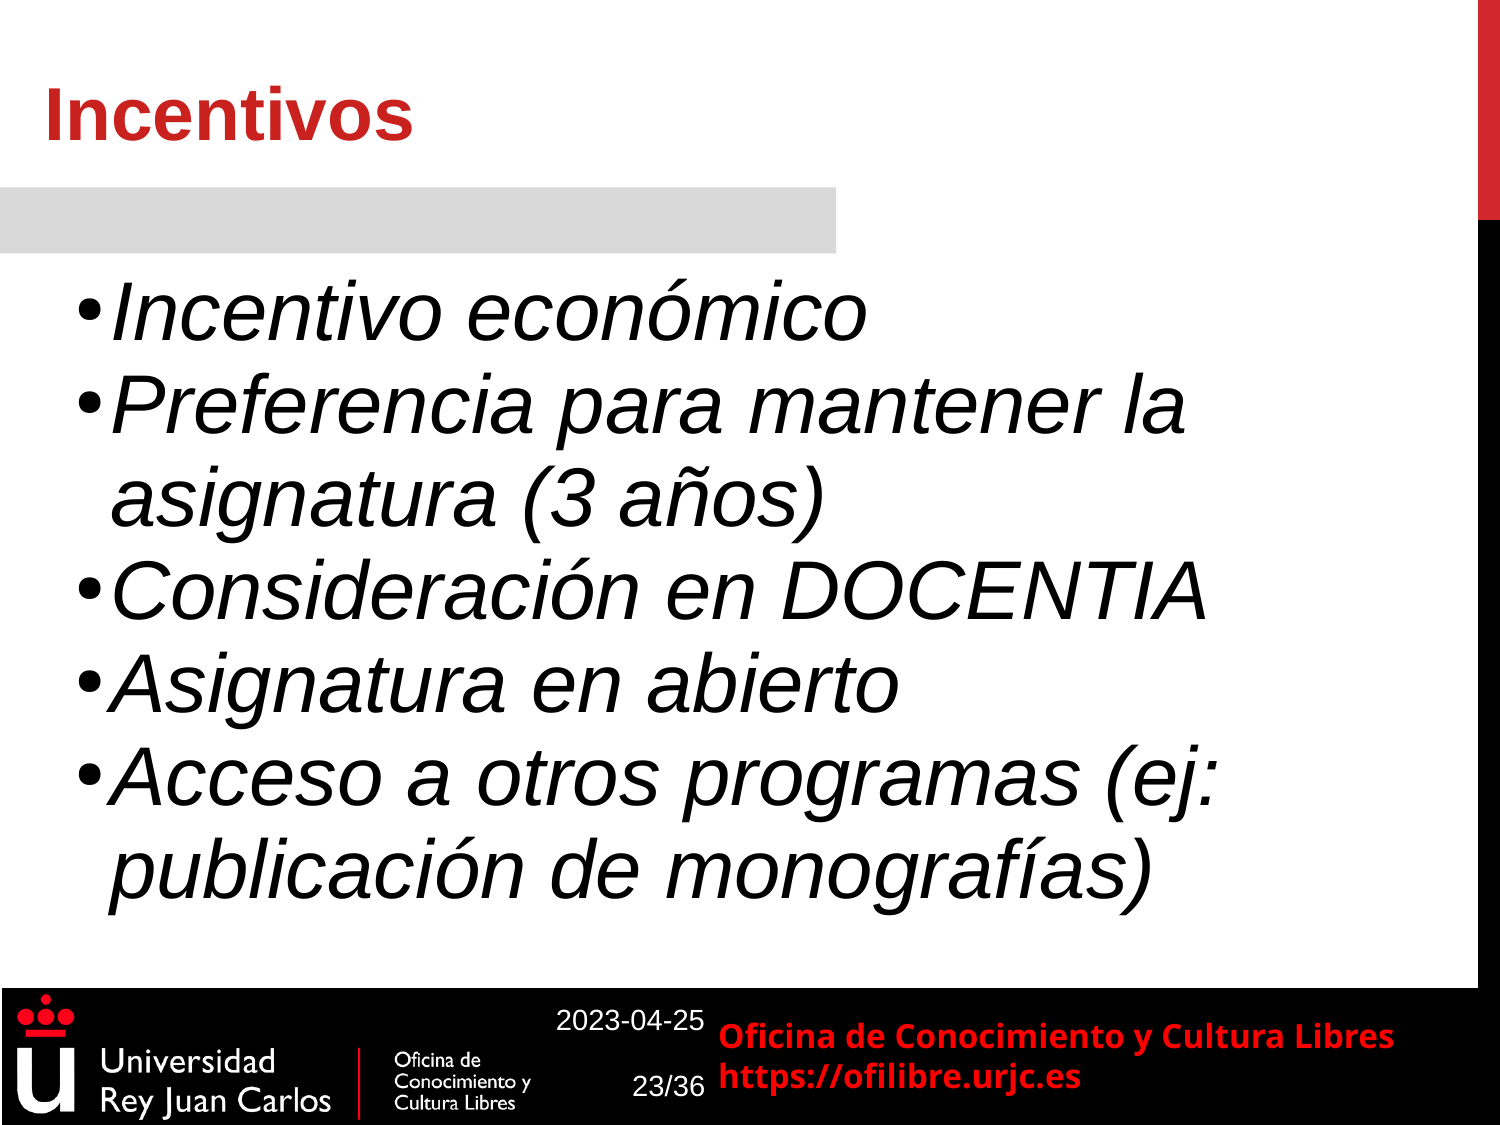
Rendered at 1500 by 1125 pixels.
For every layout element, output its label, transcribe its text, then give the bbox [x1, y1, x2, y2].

text_box Incentivos [30, 64, 1306, 248]
title [75, 7, 1425, 196]
text_box Incentivo económico Preferencia para mantener la asignatura (3 años) Consideración en DOCENTIA Asignatura en abierto Acceso a otros programas (ej: publicación de monografías) [60, 258, 1456, 961]
picture [17, 994, 531, 1120]
